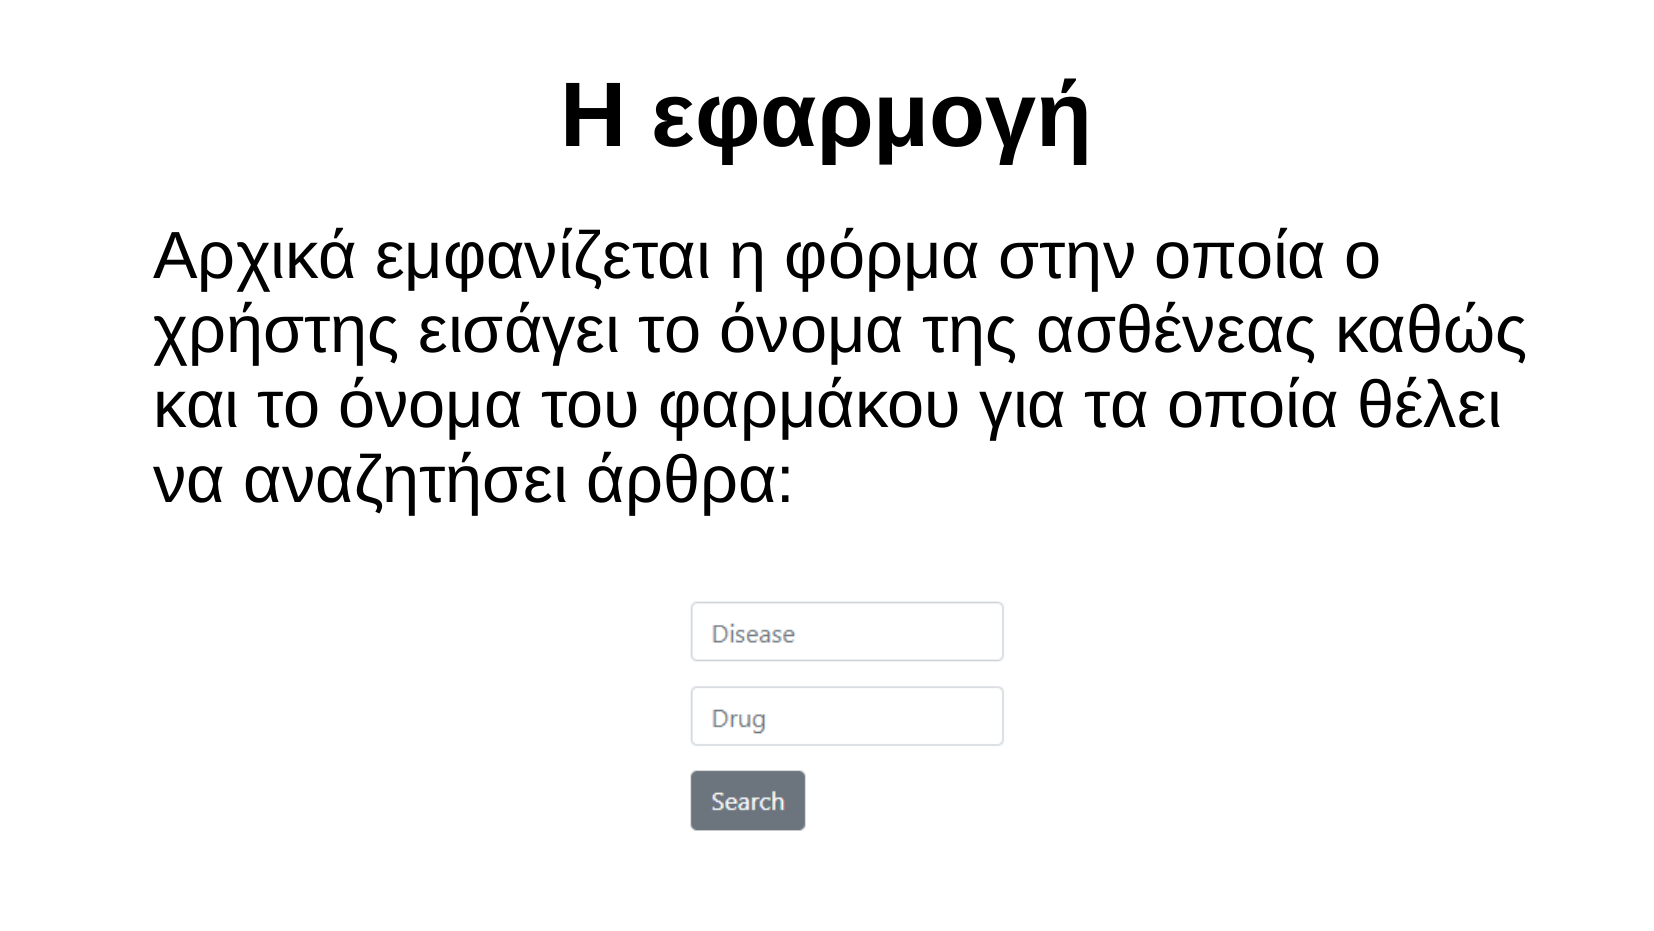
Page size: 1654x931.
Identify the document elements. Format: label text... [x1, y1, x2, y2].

list Αρχικά εμφανίζεται η φόρμα στην οποία ο χρήστης εισάγει το όνομα της ασθένεας καθώς και το όνομα του φαρμάκου για τα οποία θέλει να αναζητήσει άρθρα: [82, 217, 1571, 541]
picture [638, 577, 1026, 841]
title Η εφαρμογή [82, 37, 1571, 193]
